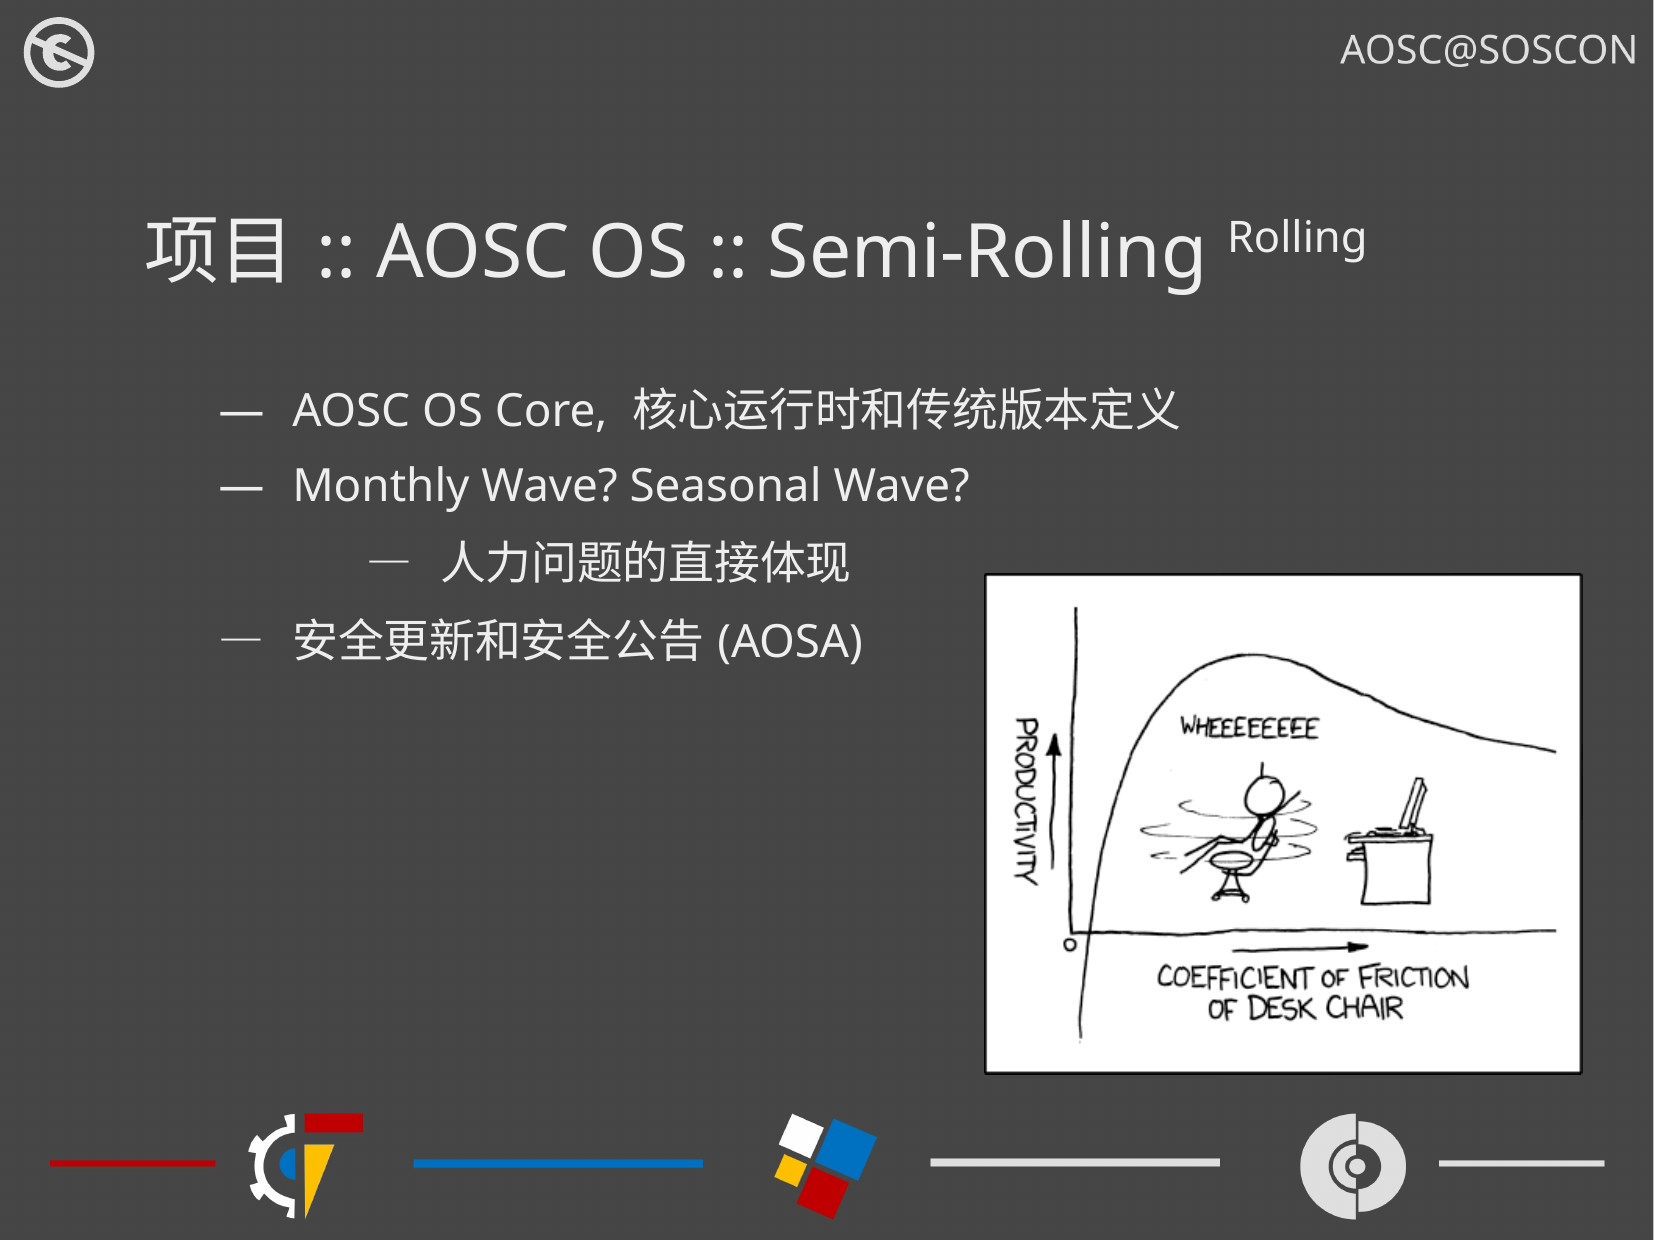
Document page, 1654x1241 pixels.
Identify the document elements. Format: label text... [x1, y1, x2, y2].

text_box 项目:: AOSC OS :: Semi-Rolling Rolling — AOSC OS Core, 核心运行时和传统版本定义 — Monthly Wave? Seasonal Wave? — 人力问题的直接体现 — 安全更新和安全公告(AOSA) [129, 183, 1536, 1028]
picture [0, 0, 1654, 1240]
